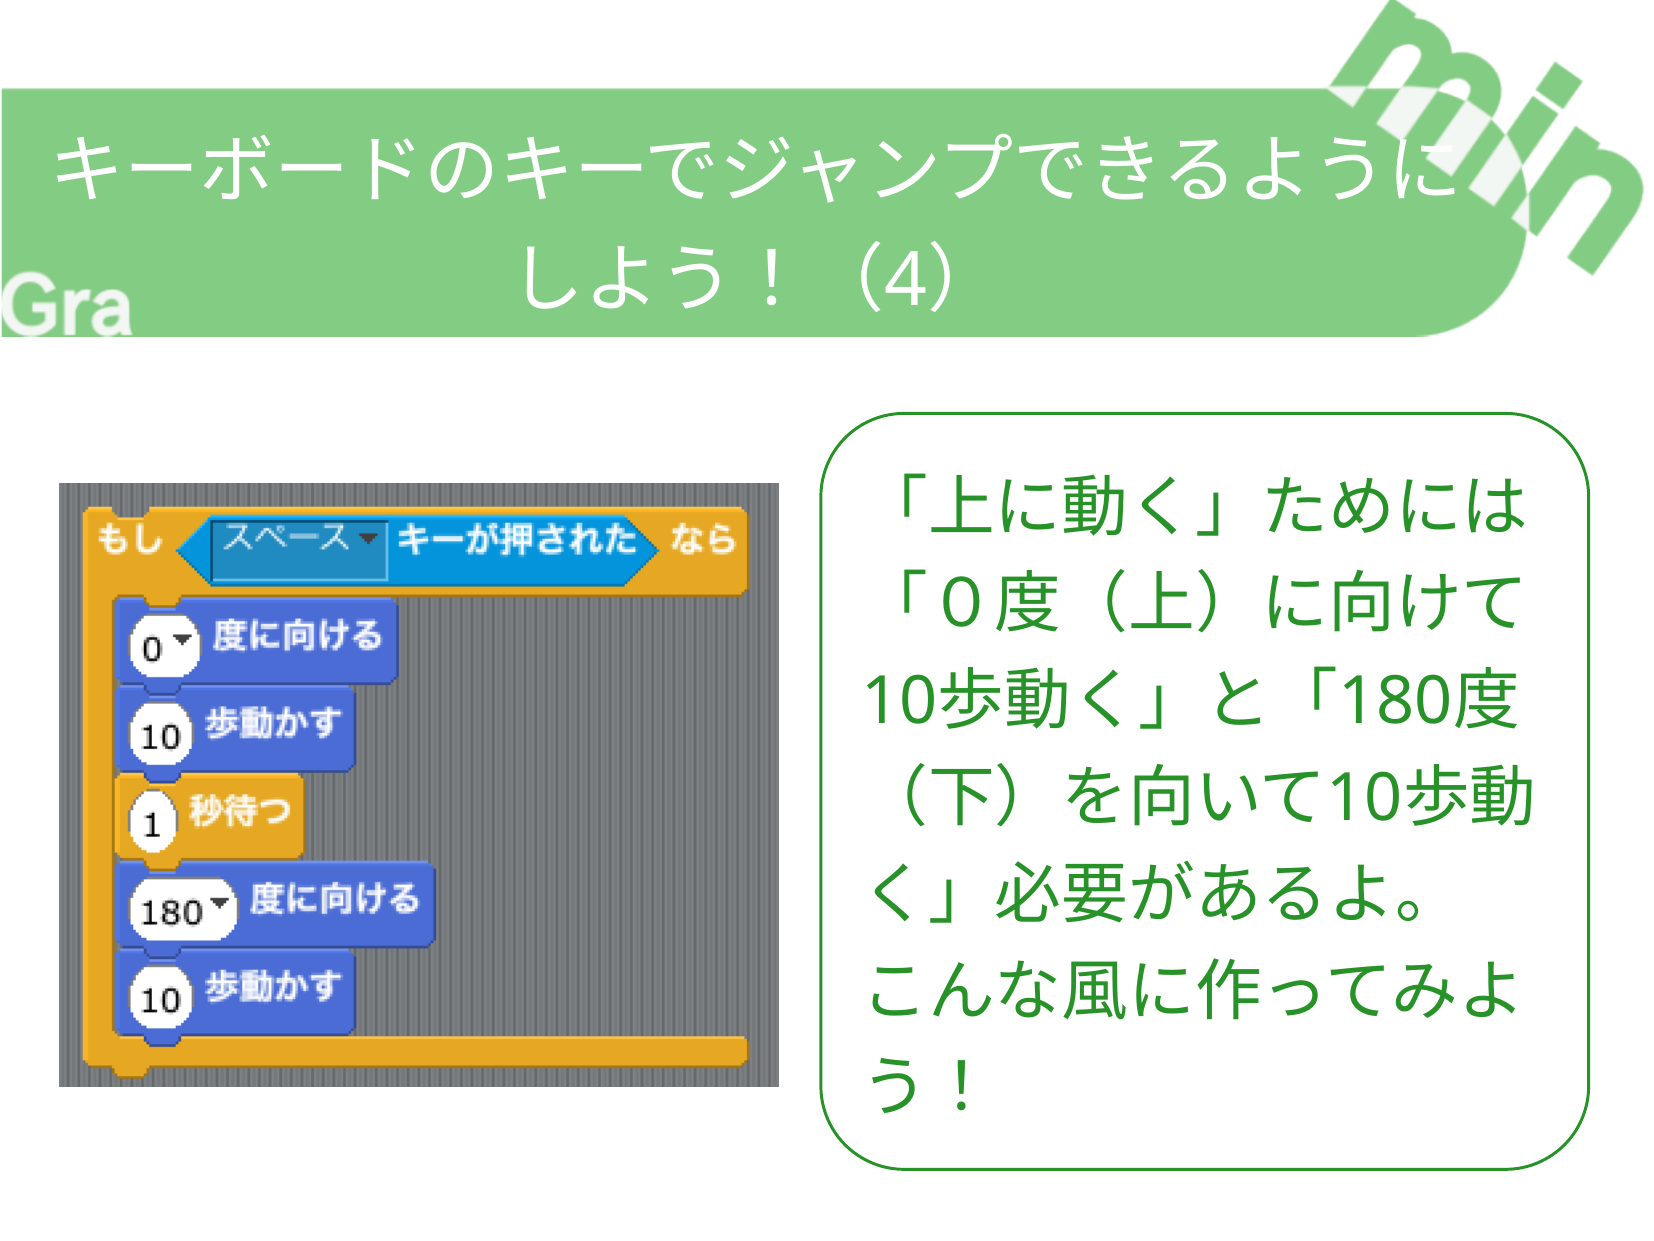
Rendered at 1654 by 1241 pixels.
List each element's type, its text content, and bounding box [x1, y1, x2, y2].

text_box 「上に動く」ためには「０度（上）に向けて10歩動く」と「180度（下）を向いて10歩動く」必要があるよ。 こんな風に作ってみよう！ [820, 413, 1589, 1170]
title キーボードのキーでジャンプできるように しよう！（4） [11, 113, 1501, 324]
picture [1, 0, 1654, 337]
picture [59, 483, 779, 1087]
